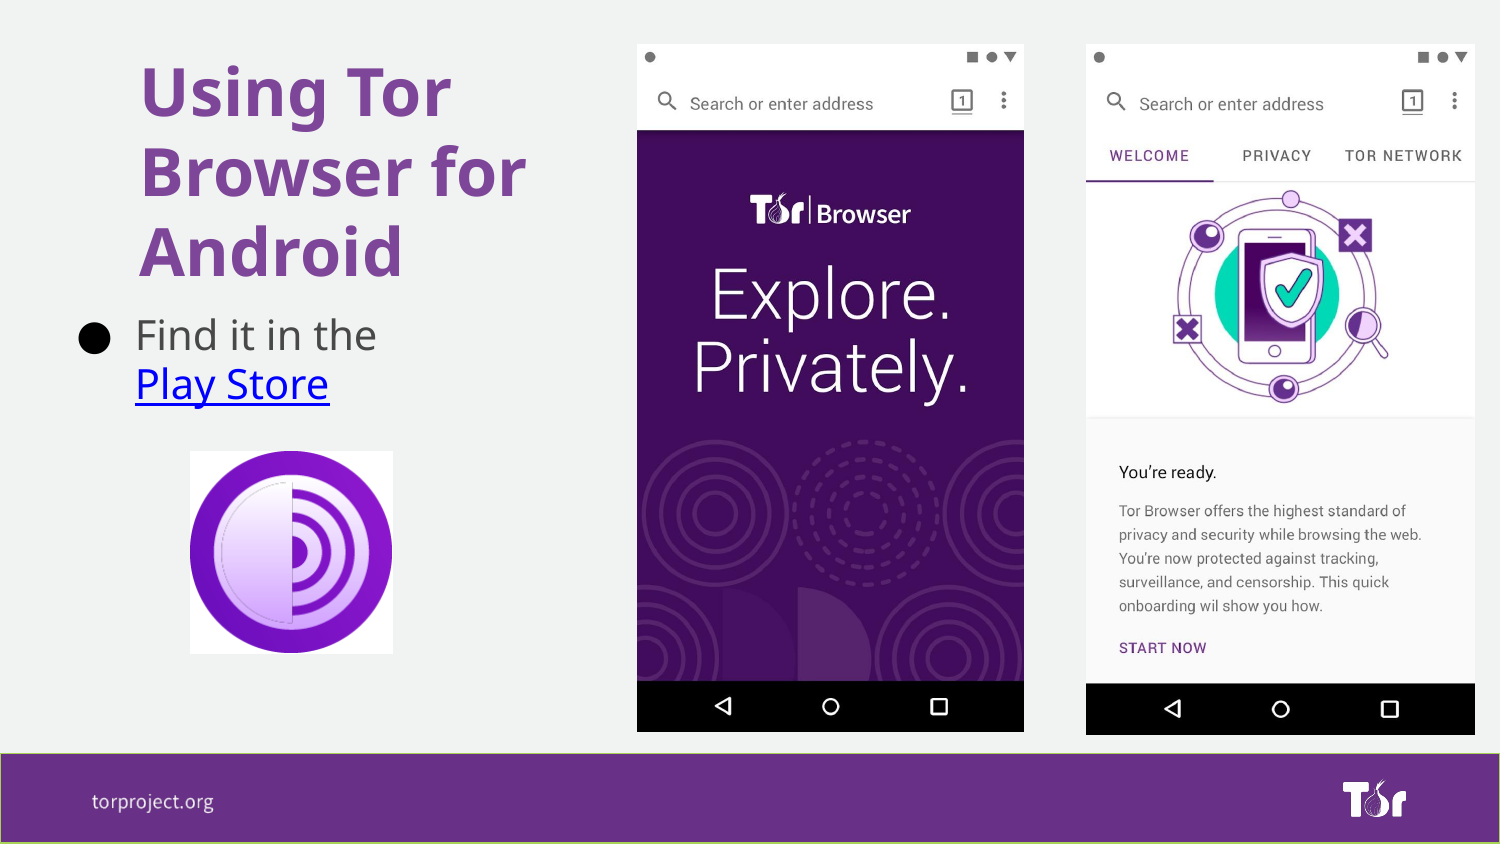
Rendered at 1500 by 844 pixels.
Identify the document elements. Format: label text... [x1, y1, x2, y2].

picture [75, 780, 604, 821]
picture [1343, 778, 1406, 817]
text_box Find it in the Play Store [44, 300, 570, 809]
picture [190, 451, 393, 655]
picture [637, 44, 1024, 732]
text_box Using Tor Browser for Android [125, 44, 558, 296]
picture [1086, 44, 1475, 735]
